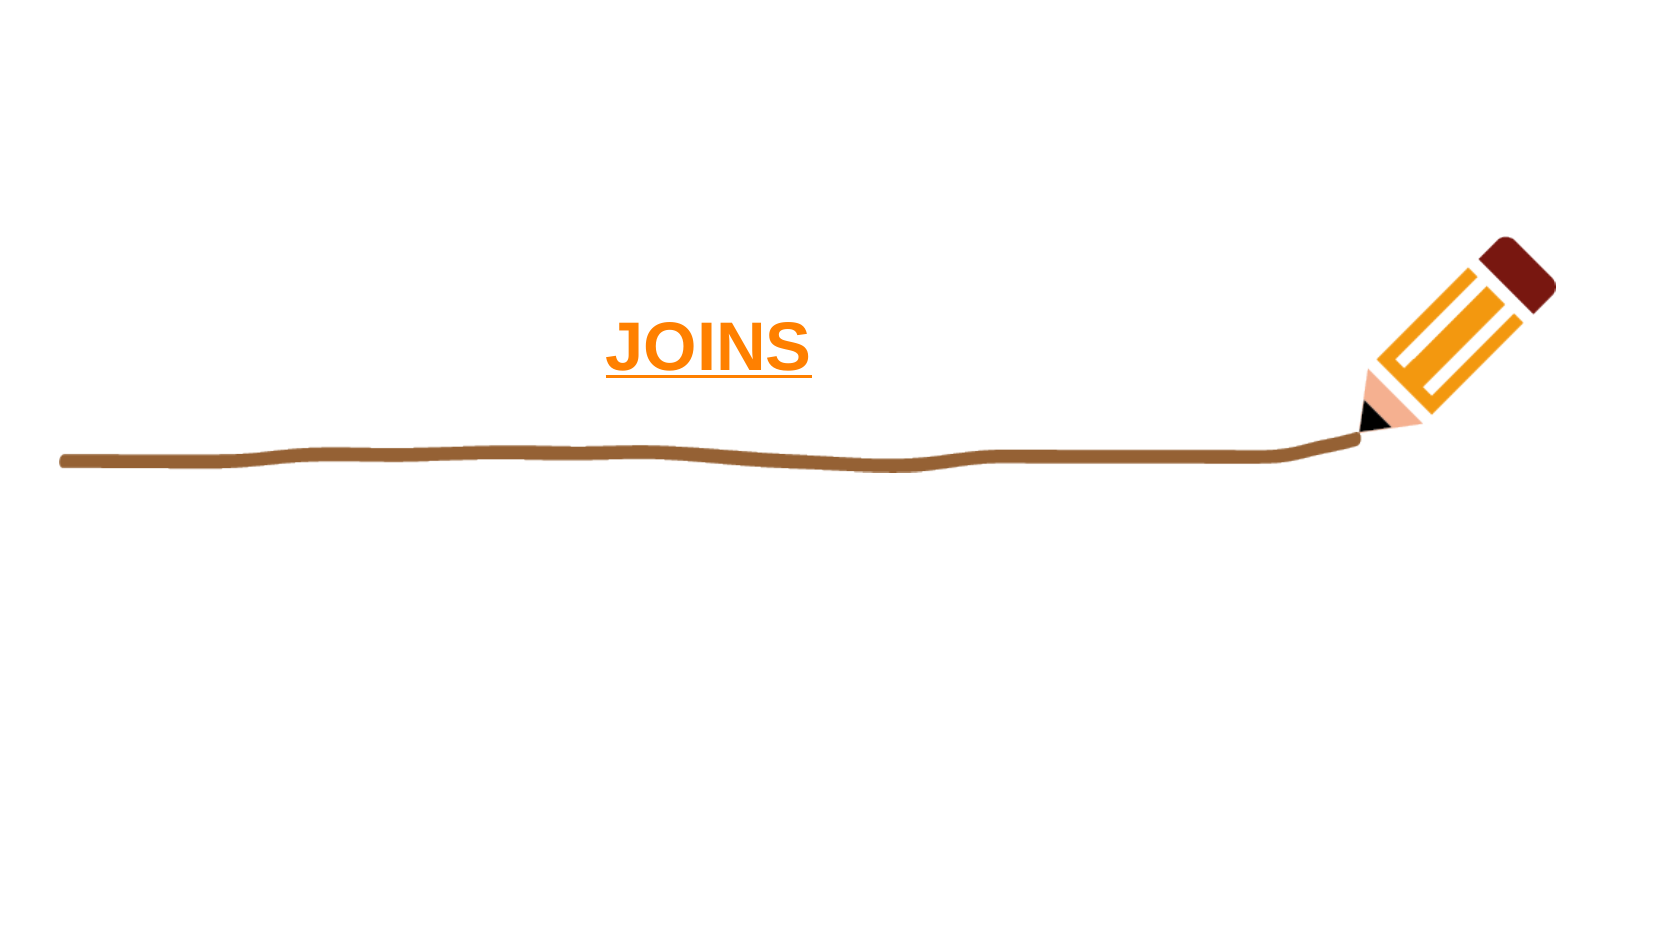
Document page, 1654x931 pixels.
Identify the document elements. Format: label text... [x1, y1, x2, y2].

title JOINS [88, 265, 1329, 429]
picture [59, 236, 1556, 473]
